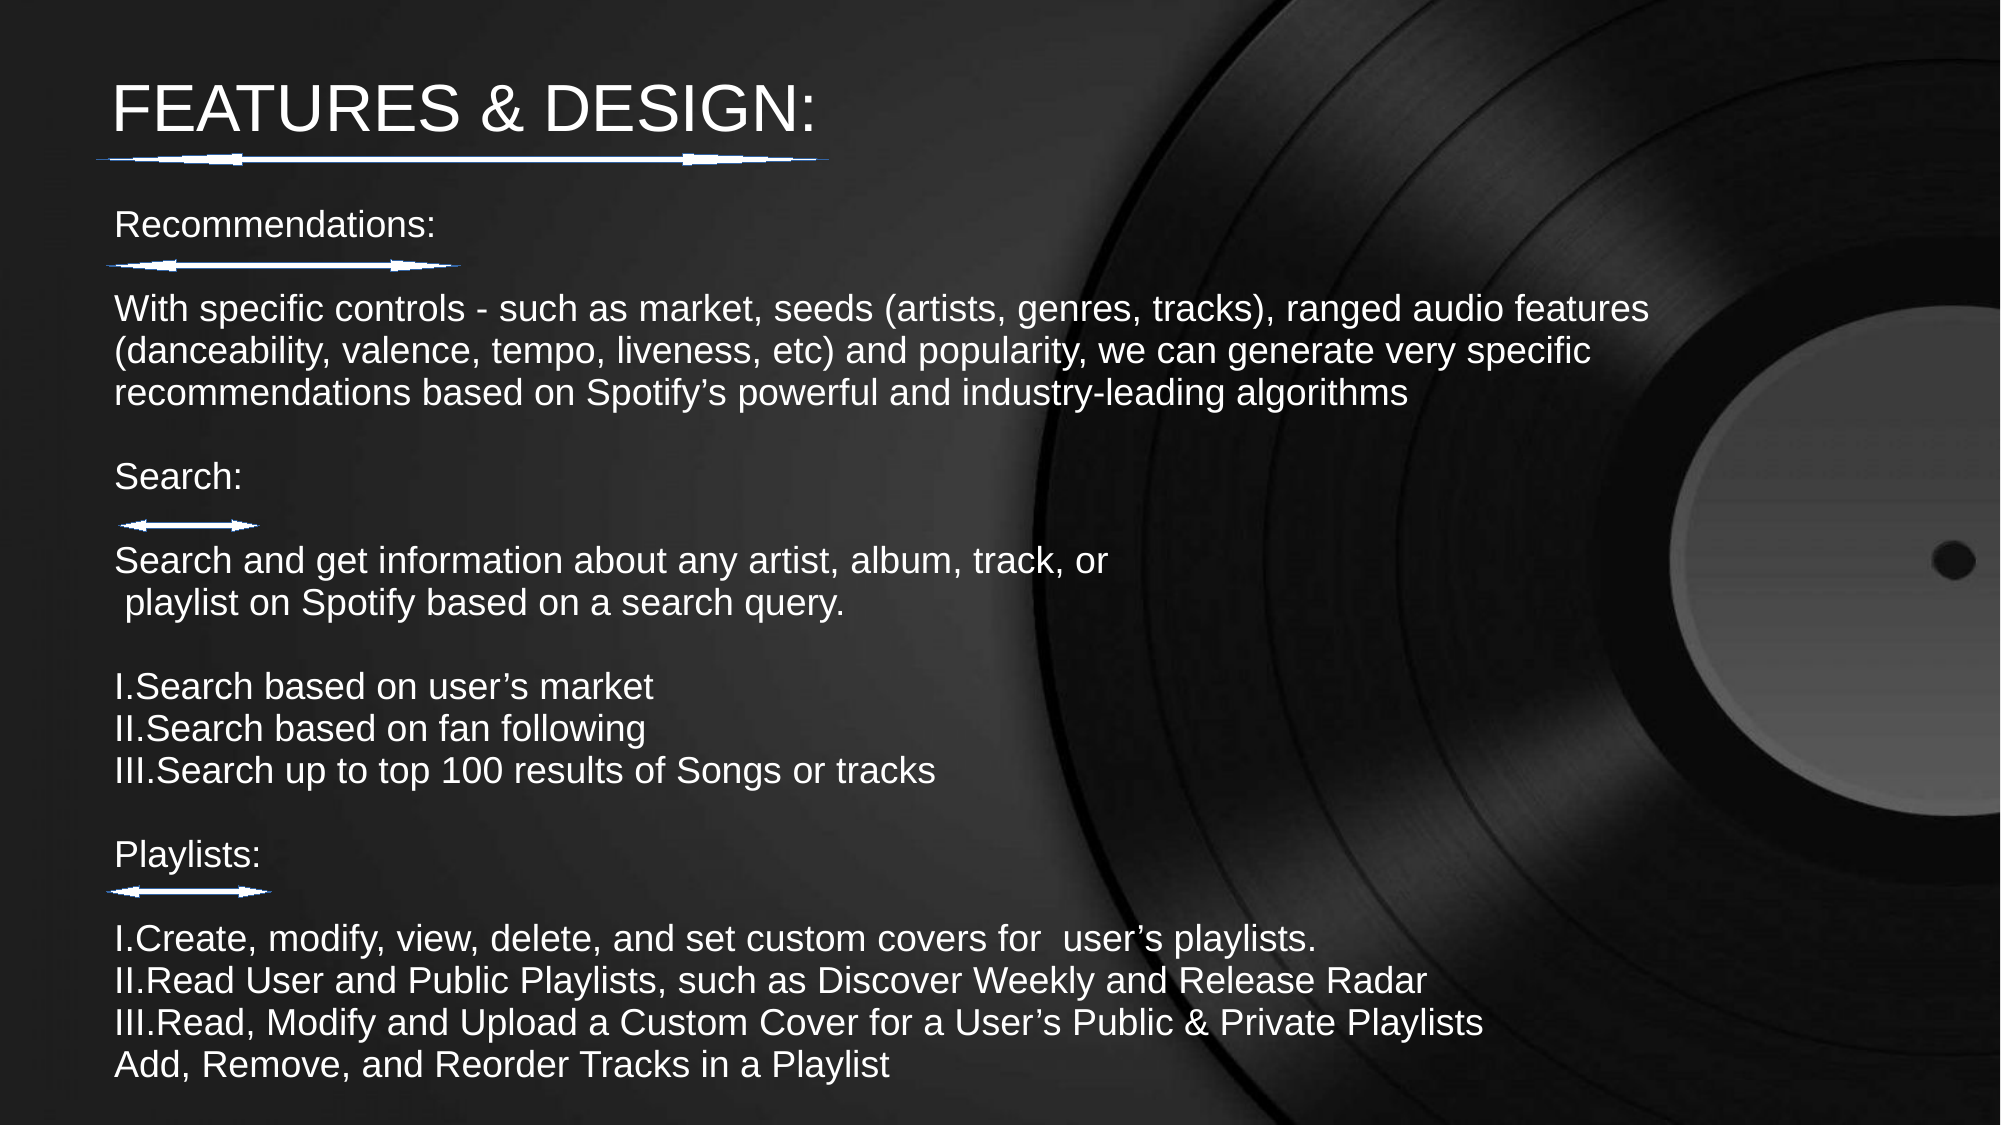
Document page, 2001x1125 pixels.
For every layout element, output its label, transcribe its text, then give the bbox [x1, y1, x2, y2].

text_box [118, 519, 260, 532]
text_box [106, 885, 272, 898]
text_box [96, 153, 829, 166]
picture [0, 0, 2001, 1125]
text_box [106, 259, 461, 272]
text_box FEATURES & DESIGN: [96, 63, 863, 154]
text_box Recommendations: With specific controls - such as market, seeds (artists, genres, tracks), ranged audio features (danceability, valence, tempo, liveness, etc) and popularity, we can generate very specific recommendations based on Spotify’s powerful and industry-leading algorithms Search: Search and get information about any artist, album, track, or playlist on Spotify based on a search query. I.Search based on user’s market II.Search based on fan following III.Search up to top 100 results of Songs or tracks Playlists: I.Create, modify, view, delete, and set custom covers for user’s playlists. II.Read User and Public Playlists, such as Discover Weekly and Release Radar III.Read, Modify and Upload a Custom Cover for a User’s Public & Private Playlists Add, Remove, and Reorder Tracks in a Playlist [99, 196, 1836, 1094]
